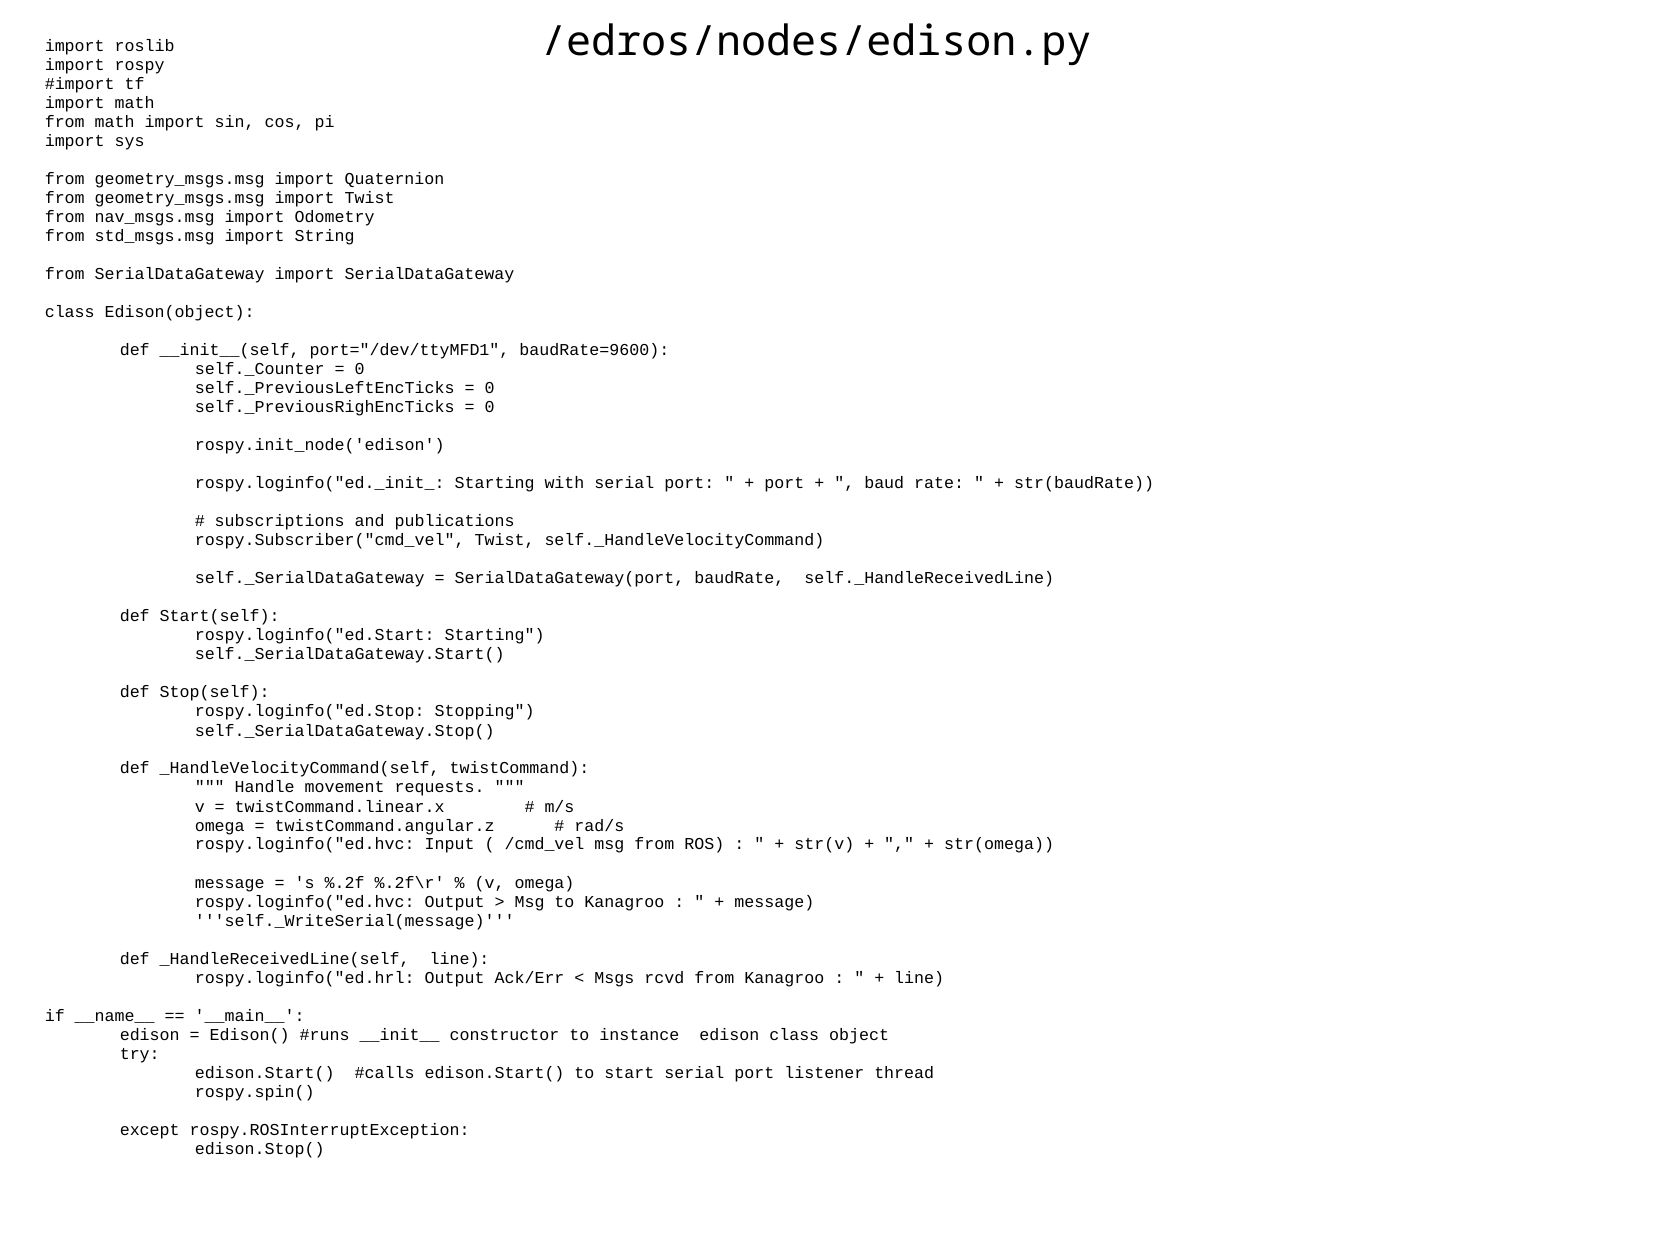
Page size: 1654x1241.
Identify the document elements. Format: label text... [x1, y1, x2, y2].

title /edros/nodes/edison.py [71, 11, 1561, 67]
text_box import roslib import rospy #import tf import math from math import sin, cos, pi import sys from geometry_msgs.msg import Quaternion from geometry_msgs.msg import Twist from nav_msgs.msg import Odometry from std_msgs.msg import String from SerialDataGateway import SerialDataGateway class Edison(object): def __init__(self, port="/dev/ttyMFD1", baudRate=9600): self._Counter = 0 self._PreviousLeftEncTicks = 0 self._PreviousRighEncTicks = 0 rospy.init_node('edison') rospy.loginfo("ed._init_: Starting with serial port: " + port + ", baud rate: " + str(baudRate)) # subscriptions and publications rospy.Subscriber("cmd_vel", Twist, self._HandleVelocityCommand) self._SerialDataGateway = SerialDataGateway(port, baudRate, self._HandleReceivedLine) def Start(self): rospy.loginfo("ed.Start: Starting") self._SerialDataGateway.Start() def Stop(self): rospy.loginfo("ed.Stop: Stopping") self._SerialDataGateway.Stop() def _HandleVelocityCommand(self, twistCommand): """ Handle movement requests. """ v = twistCommand.linear.x # m/s omega = twistCommand.angular.z # rad/s rospy.loginfo("ed.hvc: Input ( /cmd_vel msg from ROS) : " + str(v) + "," + str(omega)) message = 's %.2f %.2f\r' % (v, omega) rospy.loginfo("ed.hvc: Output > Msg to Kanagroo : " + message) '''self._WriteSerial(message)''' def _HandleReceivedLine(self, line): rospy.loginfo("ed.hrl: Output Ack/Err < Msgs rcvd from Kanagroo : " + line) if __name__ == '__main__': edison = Edison() #runs __init__ constructor to instance edison class object try: edison.Start() #calls edison.Start() to start serial port listener thread rospy.spin() except rospy.ROSInterruptException: edison.Stop() [30, 30, 1170, 1205]
